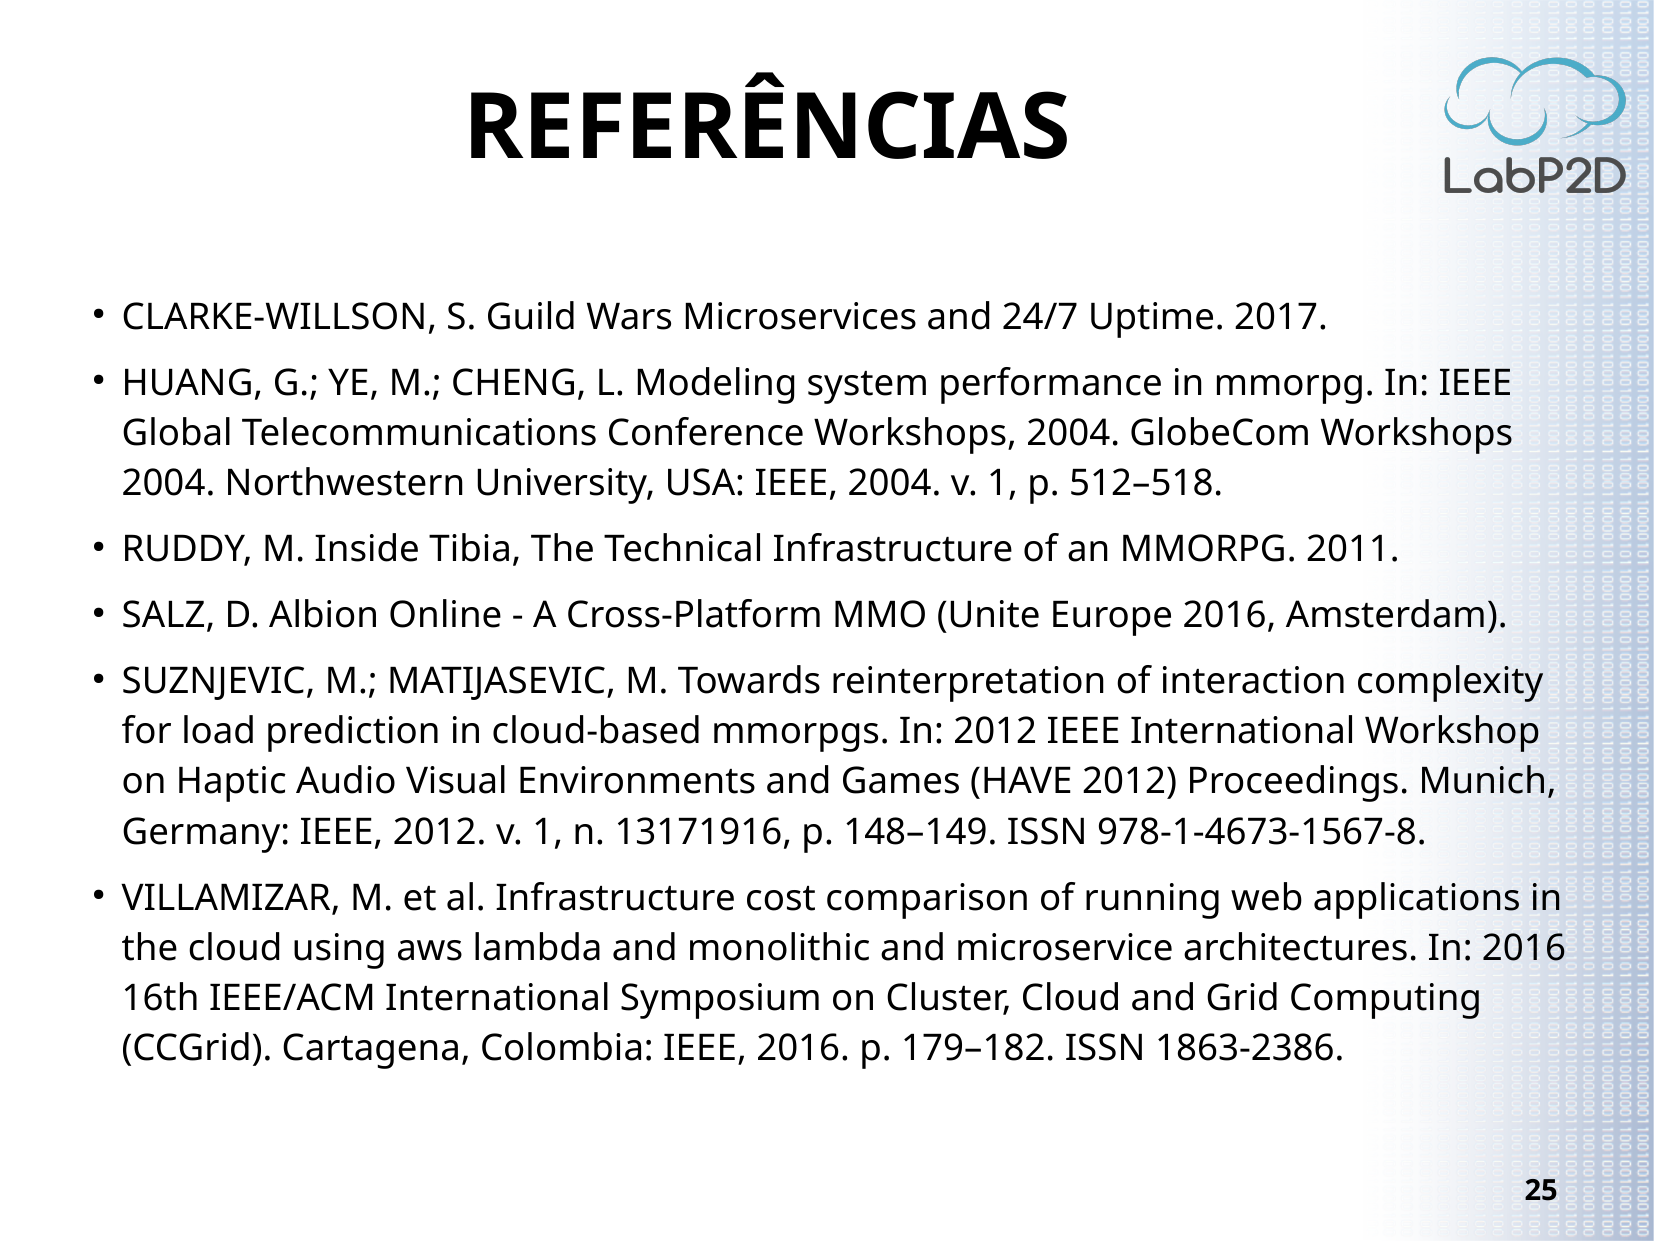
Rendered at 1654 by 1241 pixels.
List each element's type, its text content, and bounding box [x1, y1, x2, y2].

list CLARKE-WILLSON, S. Guild Wars Microservices and 24/7 Uptime. 2017. HUANG, G.; YE, M.; CHENG, L. Modeling system performance in mmorpg. In: IEEE Global Telecommunications Conference Workshops, 2004. GlobeCom Workshops 2004. Northwestern University, USA: IEEE, 2004. v. 1, p. 512–518. RUDDY, M. Inside Tibia, The Technical Infrastructure of an MMORPG. 2011. SALZ, D. Albion Online - A Cross-Platform MMO (Unite Europe 2016, Amsterdam). SUZNJEVIC, M.; MATIJASEVIC, M. Towards reinterpretation of interaction complexity for load prediction in cloud-based mmorpgs. In: 2012 IEEE International Workshop on Haptic Audio Visual Environments and Games (HAVE 2012) Proceedings. Munich, Germany: IEEE, 2012. v. 1, n. 13171916, p. 148–149. ISSN 978-1-4673-1567-8. VILLAMIZAR, M. et al. Infrastructure cost comparison of running web applications in the cloud using aws lambda and monolithic and microservice architectures. In: 2016 16th IEEE/ACM International Symposium on Cluster, Cloud and Grid Computing (CCGrid). Cartagena, Colombia: IEEE, 2016. p. 179–182. ISSN 1863-2386. [82, 290, 1571, 1111]
title REFERÊNCIAS [82, 19, 1453, 227]
picture [1360, 1, 1654, 1240]
